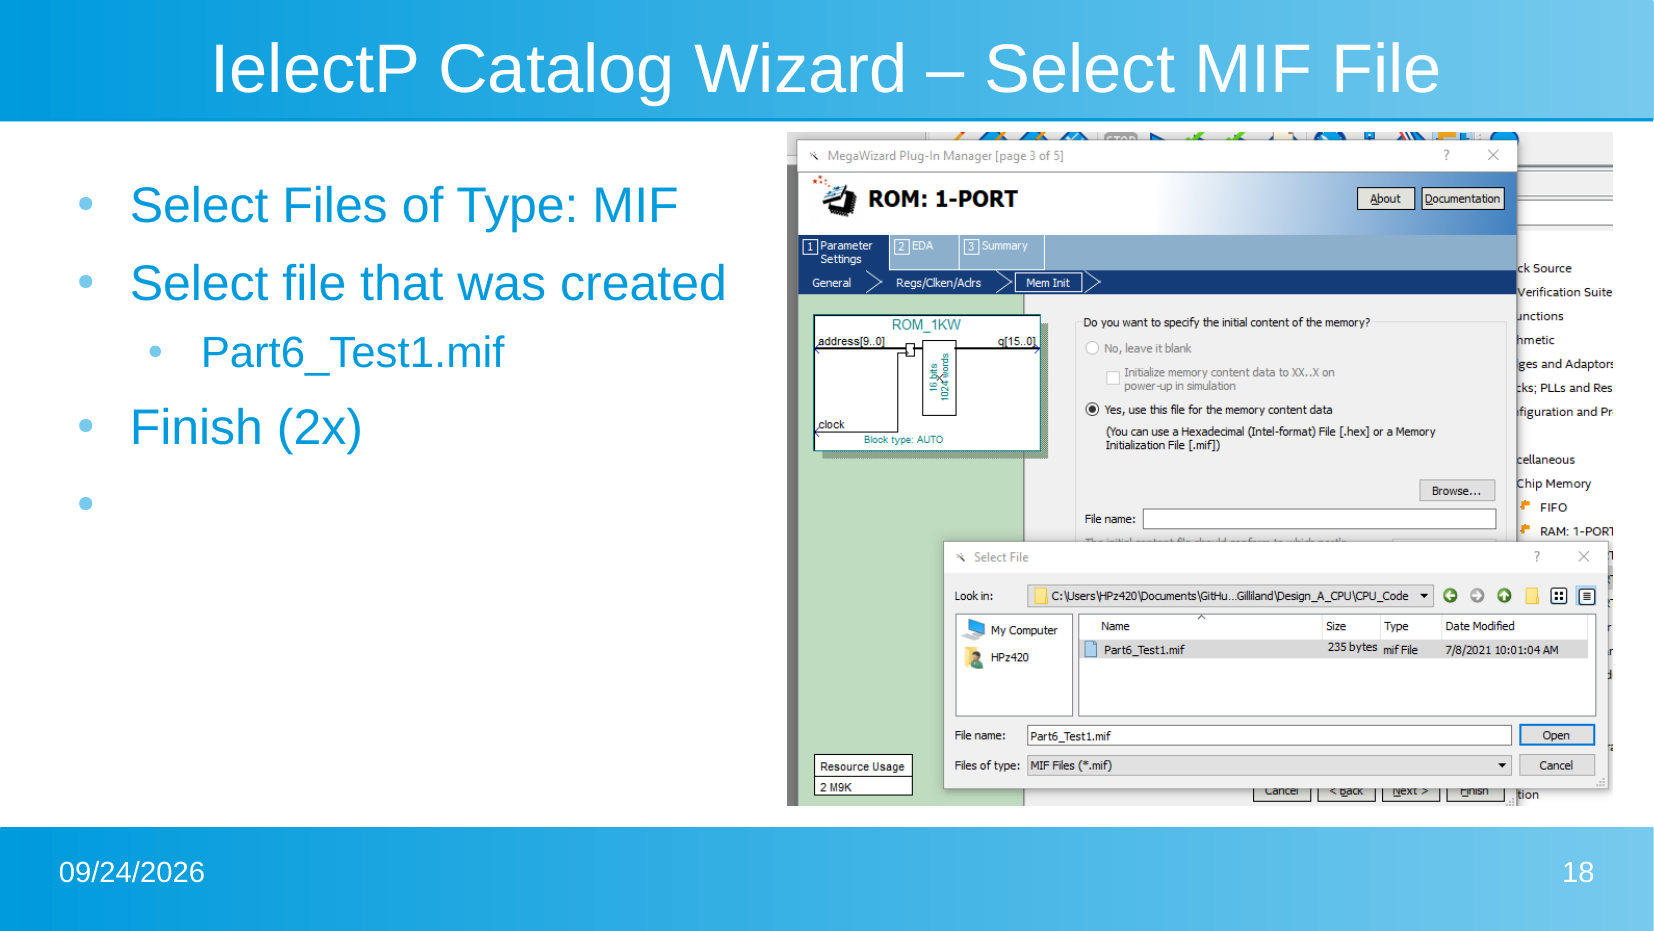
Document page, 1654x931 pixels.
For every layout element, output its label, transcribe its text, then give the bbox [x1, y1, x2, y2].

list Select Files of Type: MIF Select file that was created Part6_Test1.mif Finish (2x) [59, 177, 751, 768]
title IelectP Catalog Wizard – Select MIF File [59, 29, 1595, 108]
picture [787, 132, 1613, 806]
